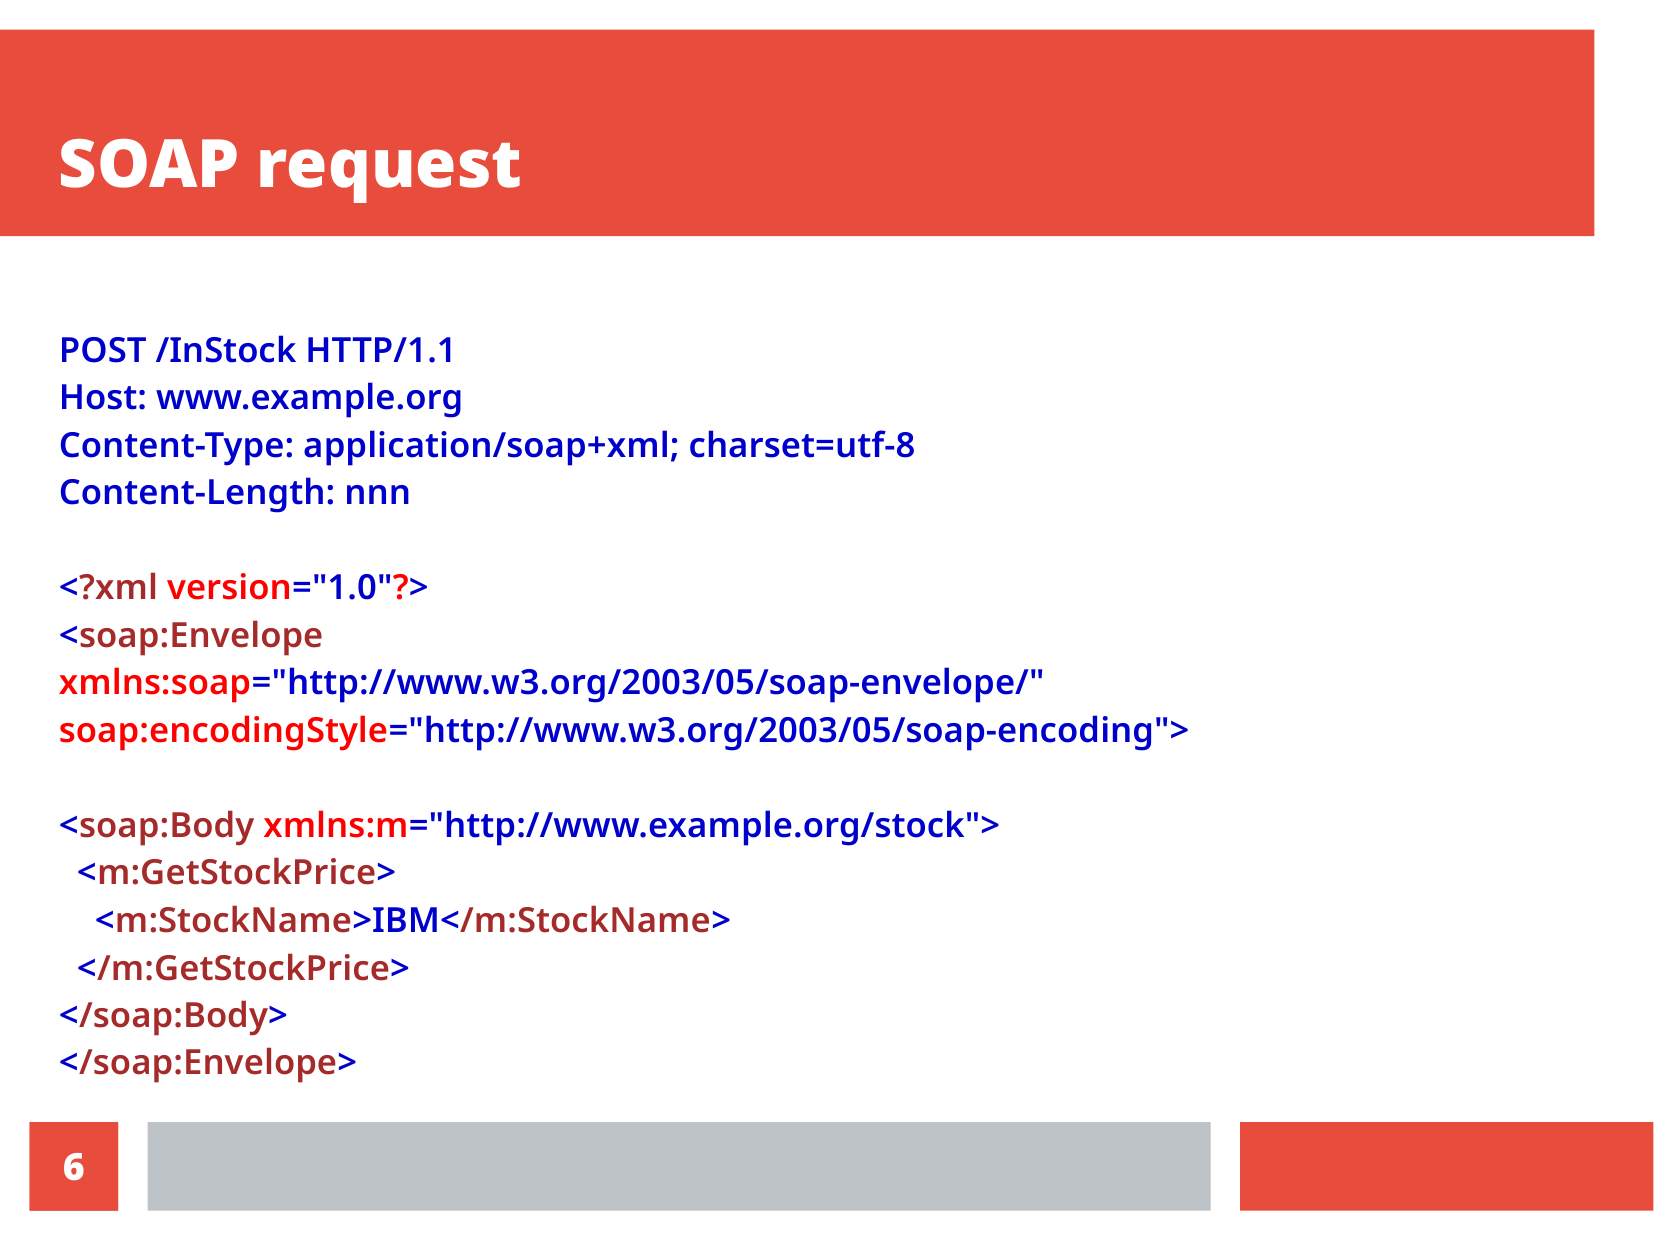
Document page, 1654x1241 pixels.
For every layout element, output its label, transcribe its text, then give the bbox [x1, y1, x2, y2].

title SOAP request [59, 59, 1595, 207]
list POST /InStock HTTP/1.1 Host: www.example.org Content-Type: application/soap+xml; charset=utf-8 Content-Length: nnn <?xml version="1.0"?> <soap:Envelope xmlns:soap="http://www.w3.org/2003/05/soap-envelope/" soap:encodingStyle="http://www.w3.org/2003/05/soap-encoding"> <soap:Body xmlns:m="http://www.example.org/stock"> <m:GetStockPrice> <m:StockName>IBM</m:StockName> </m:GetStockPrice> </soap:Body> </soap:Envelope> [59, 324, 1565, 1093]
